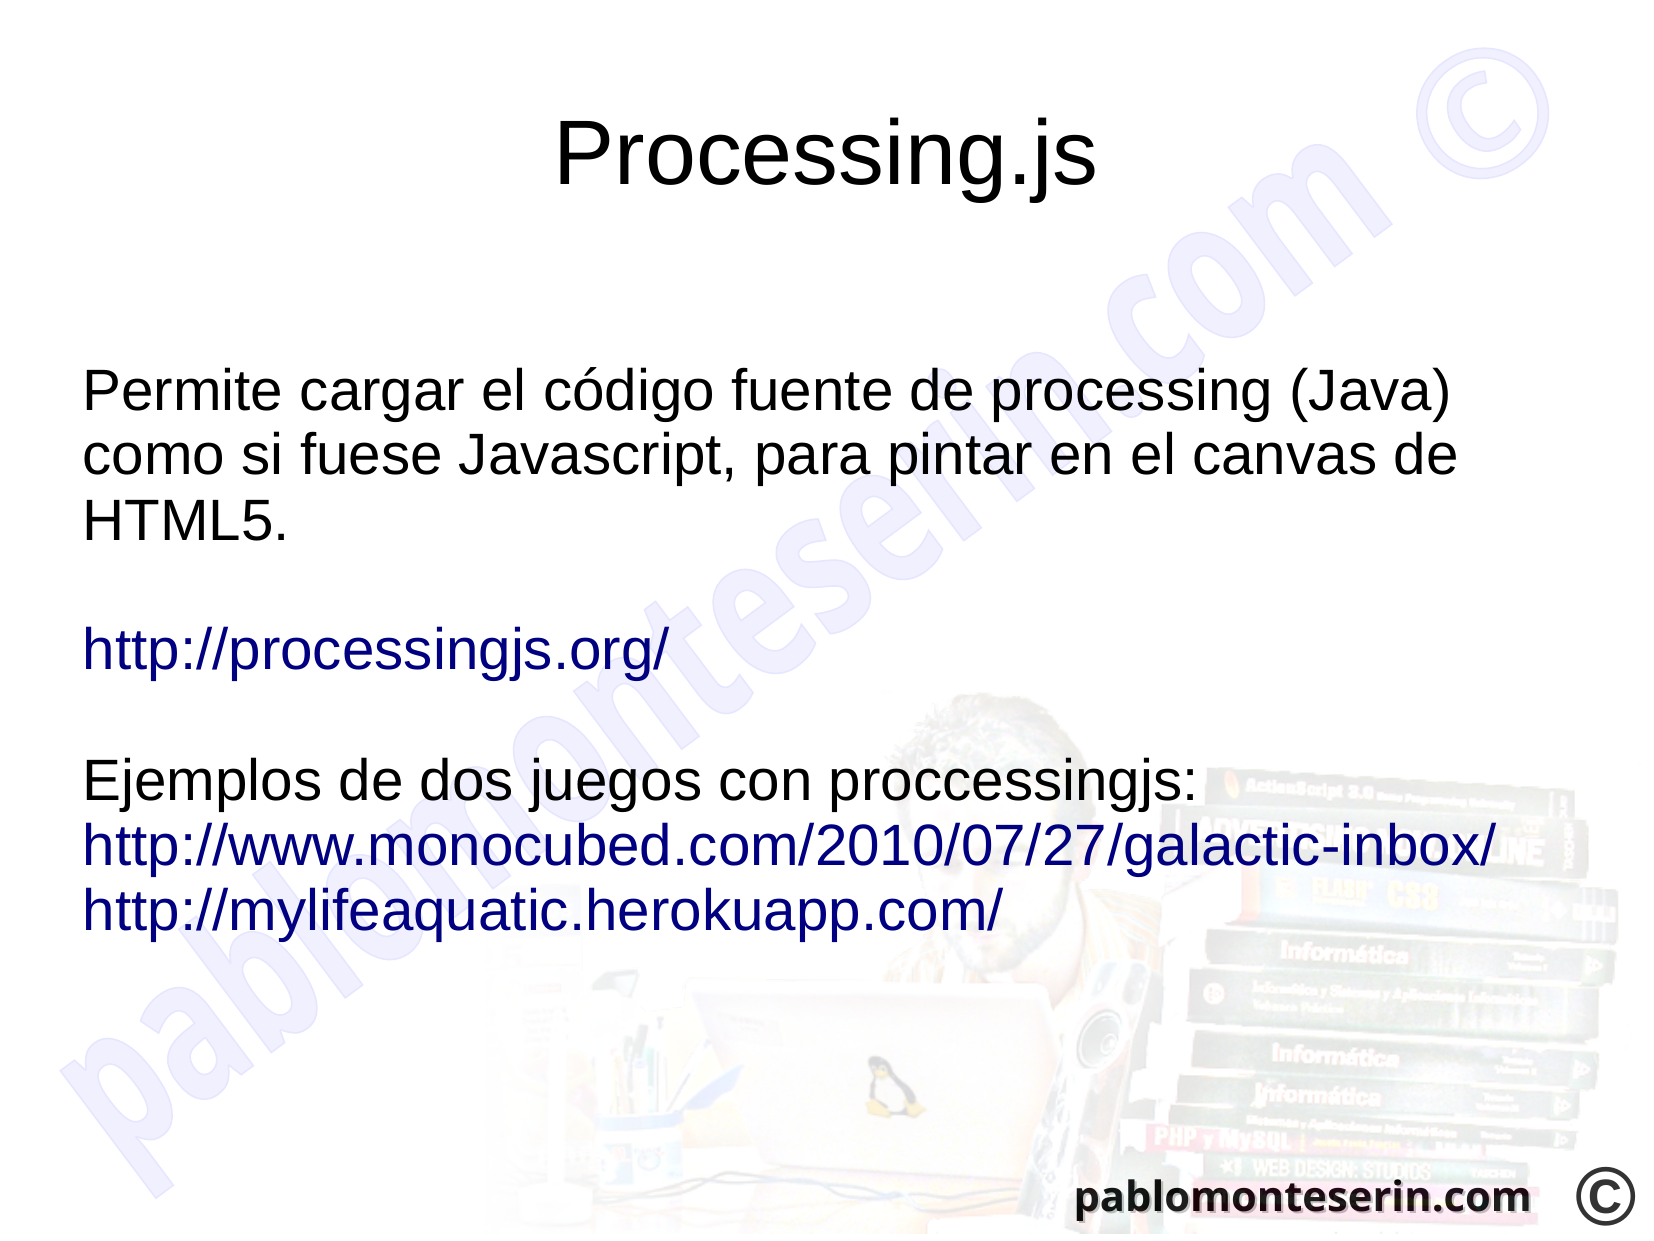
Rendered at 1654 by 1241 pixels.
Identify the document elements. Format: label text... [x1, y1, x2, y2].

subtitle Permite cargar el código fuente de processing (Java) como si fuese Javascript, para pintar en el canvas de HTML5. http://processingjs.org/ Ejemplos de dos juegos con proccessingjs: http://www.monocubed.com/2010/07/27/galactic-inbox/ http://mylifeaquatic.herokuapp.com/ [82, 290, 1538, 1010]
picture [468, 674, 1654, 1234]
title Processing.js [82, 49, 1571, 257]
